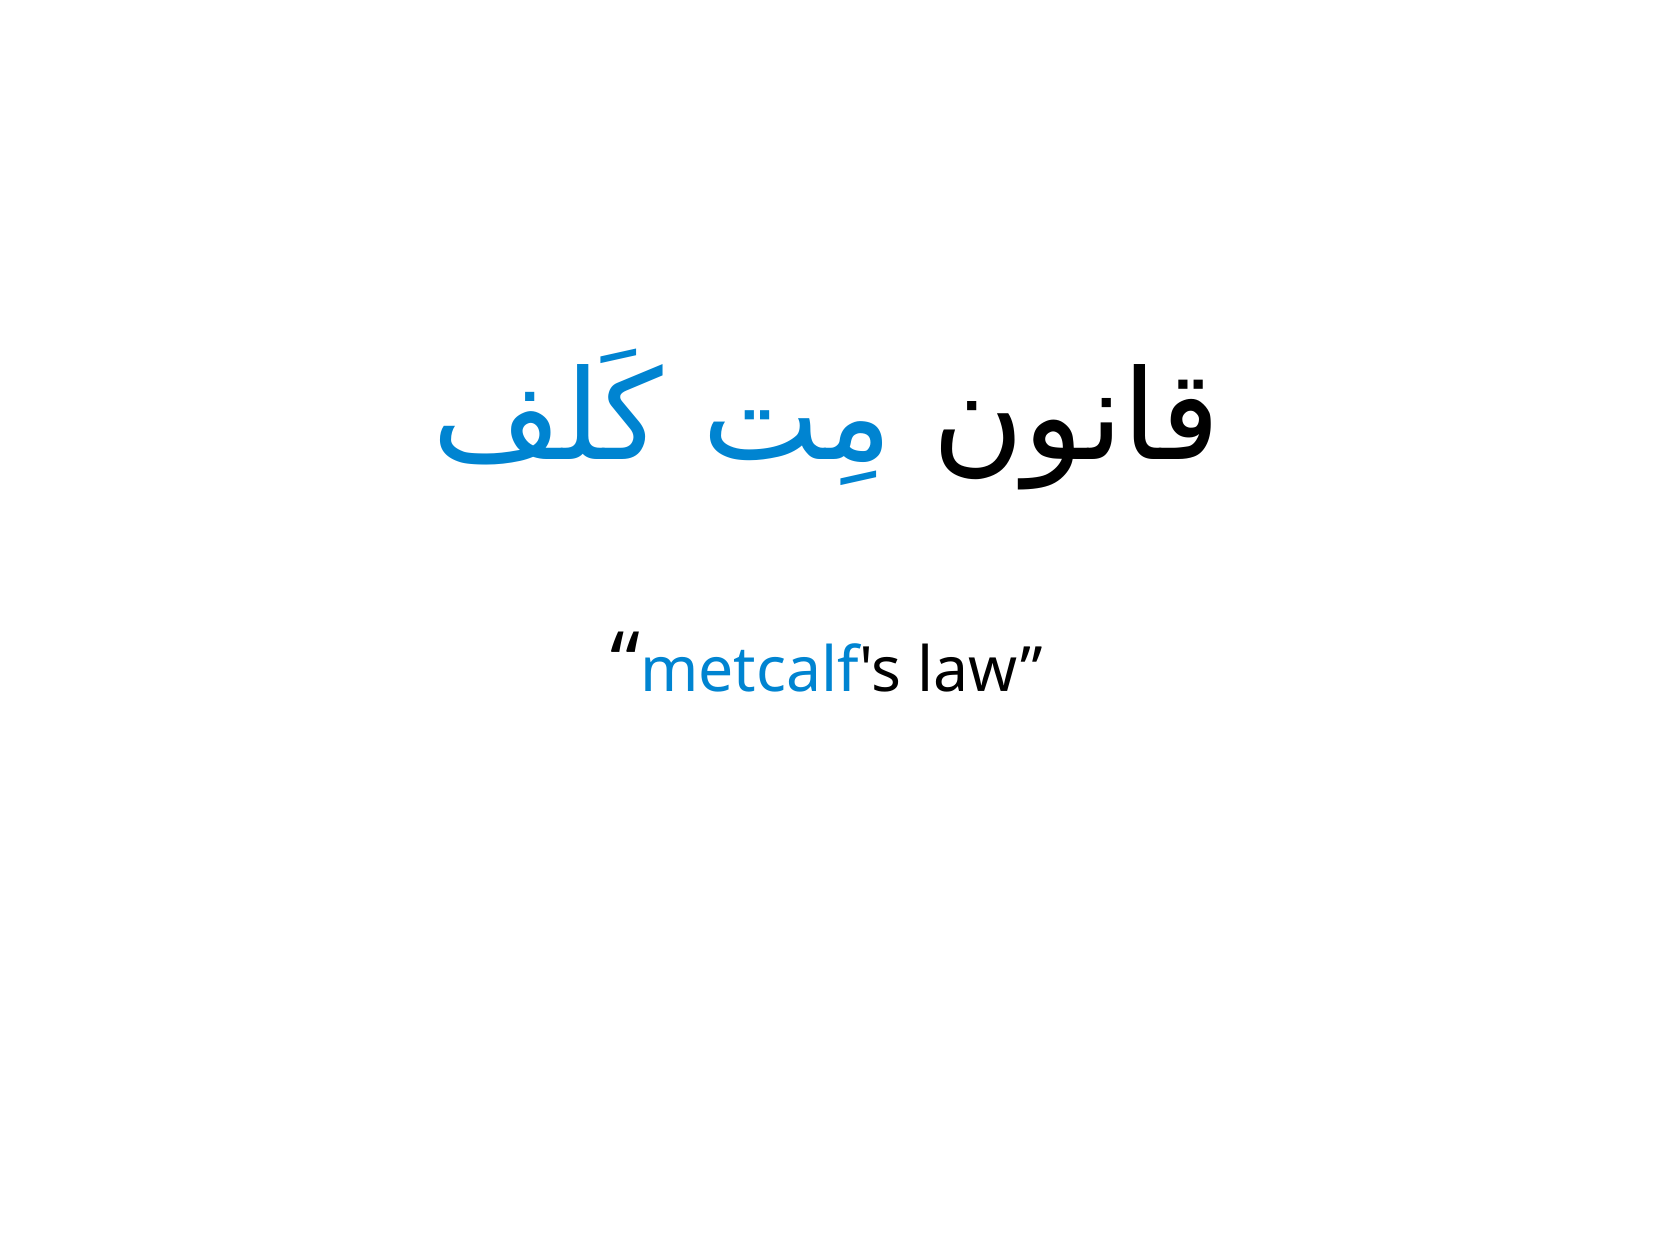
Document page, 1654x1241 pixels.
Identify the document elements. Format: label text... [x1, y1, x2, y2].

subtitle قانون مِت کَلف “metcalf's law” [82, 49, 1571, 1010]
